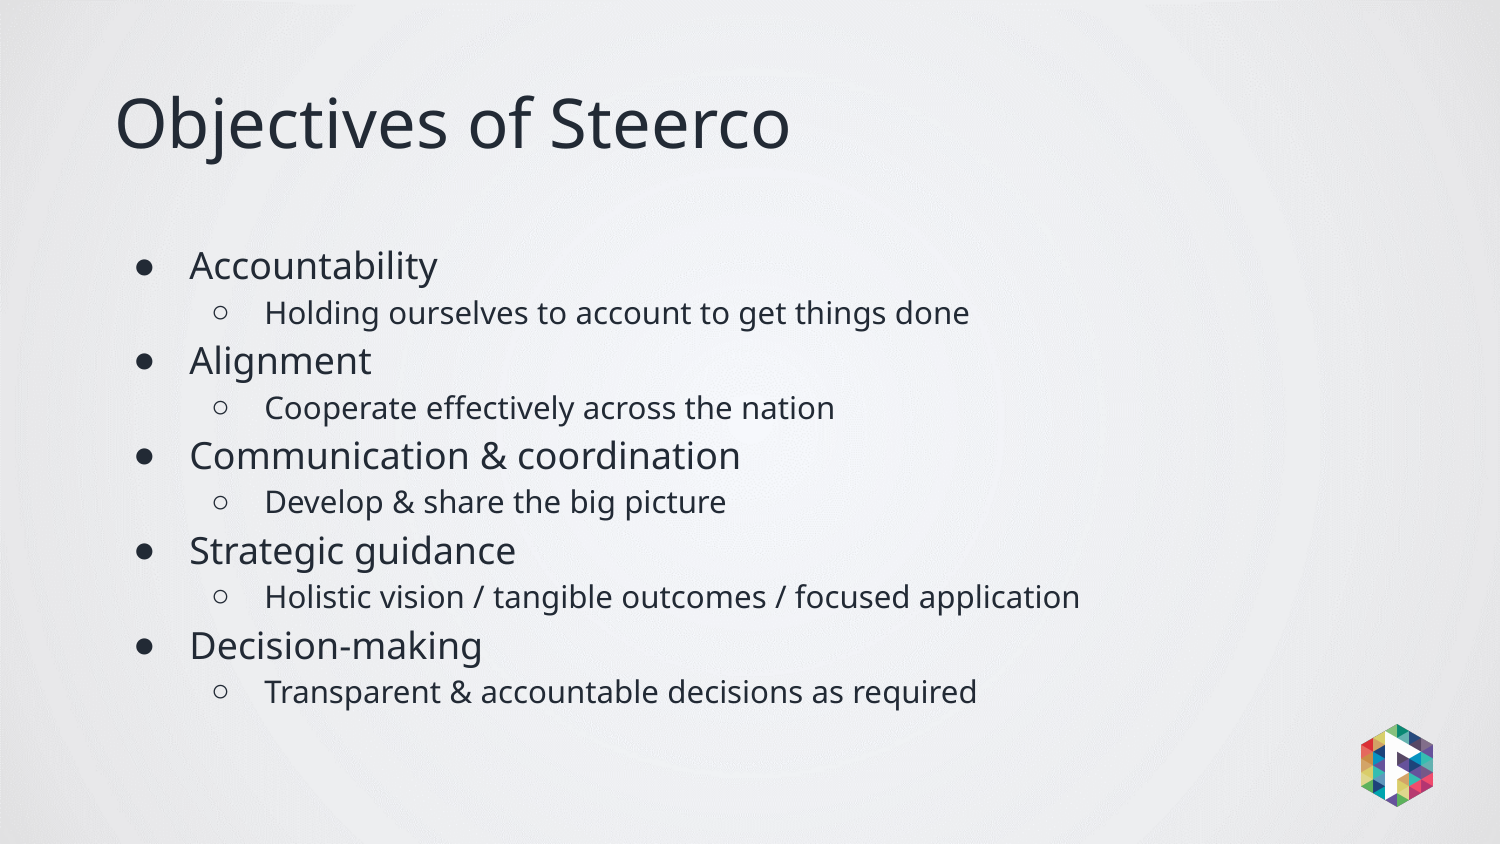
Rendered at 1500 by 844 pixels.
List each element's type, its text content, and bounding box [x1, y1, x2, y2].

title Objectives of Steerco [103, 44, 1397, 208]
picture [0, 0, 1500, 844]
list Accountability Holding ourselves to account to get things done Alignment Cooperate effectively across the nation Communication & coordination Develop & share the big picture Strategic guidance Holistic vision / tangible outcomes / focused application Decision-making Transparent & accountable decisions as required [103, 224, 1397, 760]
